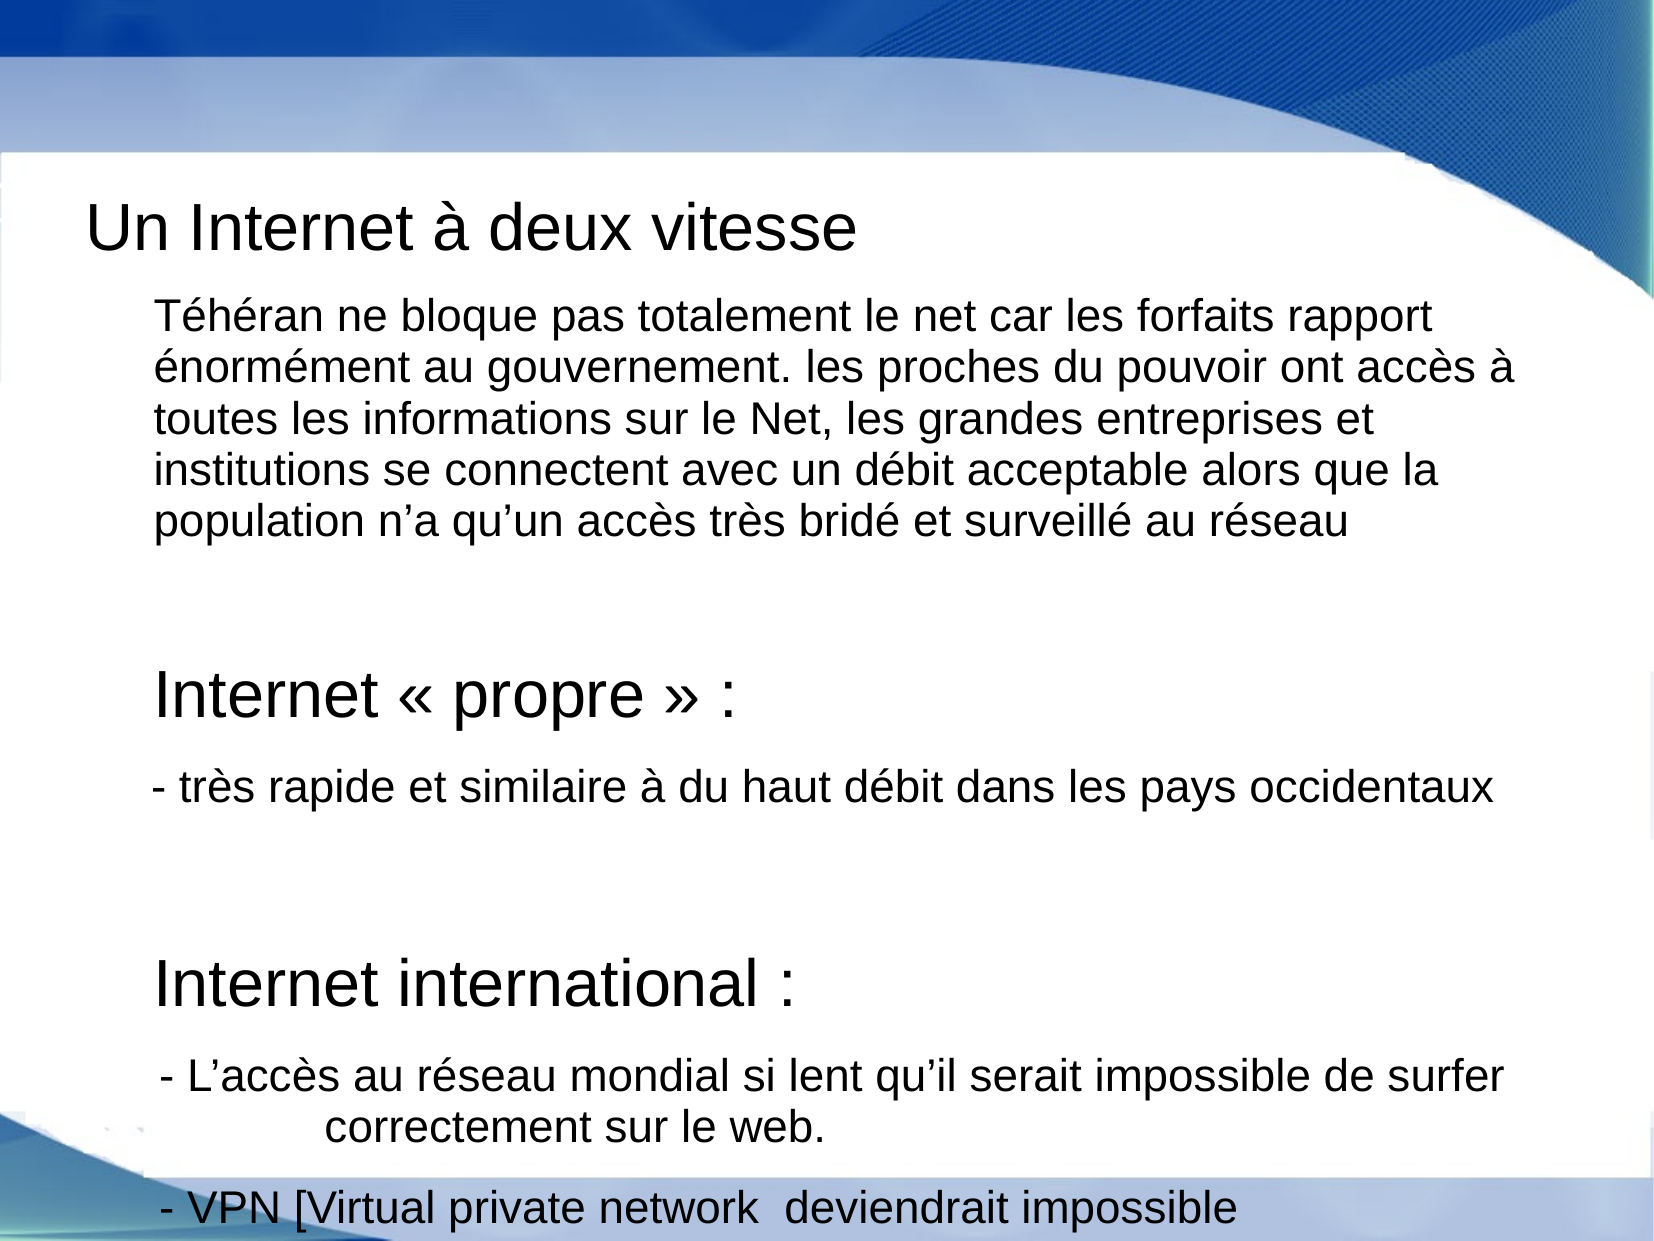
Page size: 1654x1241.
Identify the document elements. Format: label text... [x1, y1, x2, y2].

title Un Internet à deux vitesse [0, 123, 1217, 331]
list Téhéran ne bloque pas totalement le net car les forfaits rapport énormément au gouvernement. les proches du pouvoir ont accès à toutes les informations sur le Net, les grandes entreprises et institutions se connectent avec un débit acceptable alors que la population n’a qu’un accès très bridé et surveillé au réseau Internet « propre » : - très rapide et similaire à du haut débit dans les pays occidentaux Internet international : - L’accès au réseau mondial si lent qu’il serait impossible de surfer correctement sur le web. - VPN [Virtual private network deviendrait impossible [82, 290, 1538, 1146]
picture [0, 0, 1654, 1241]
